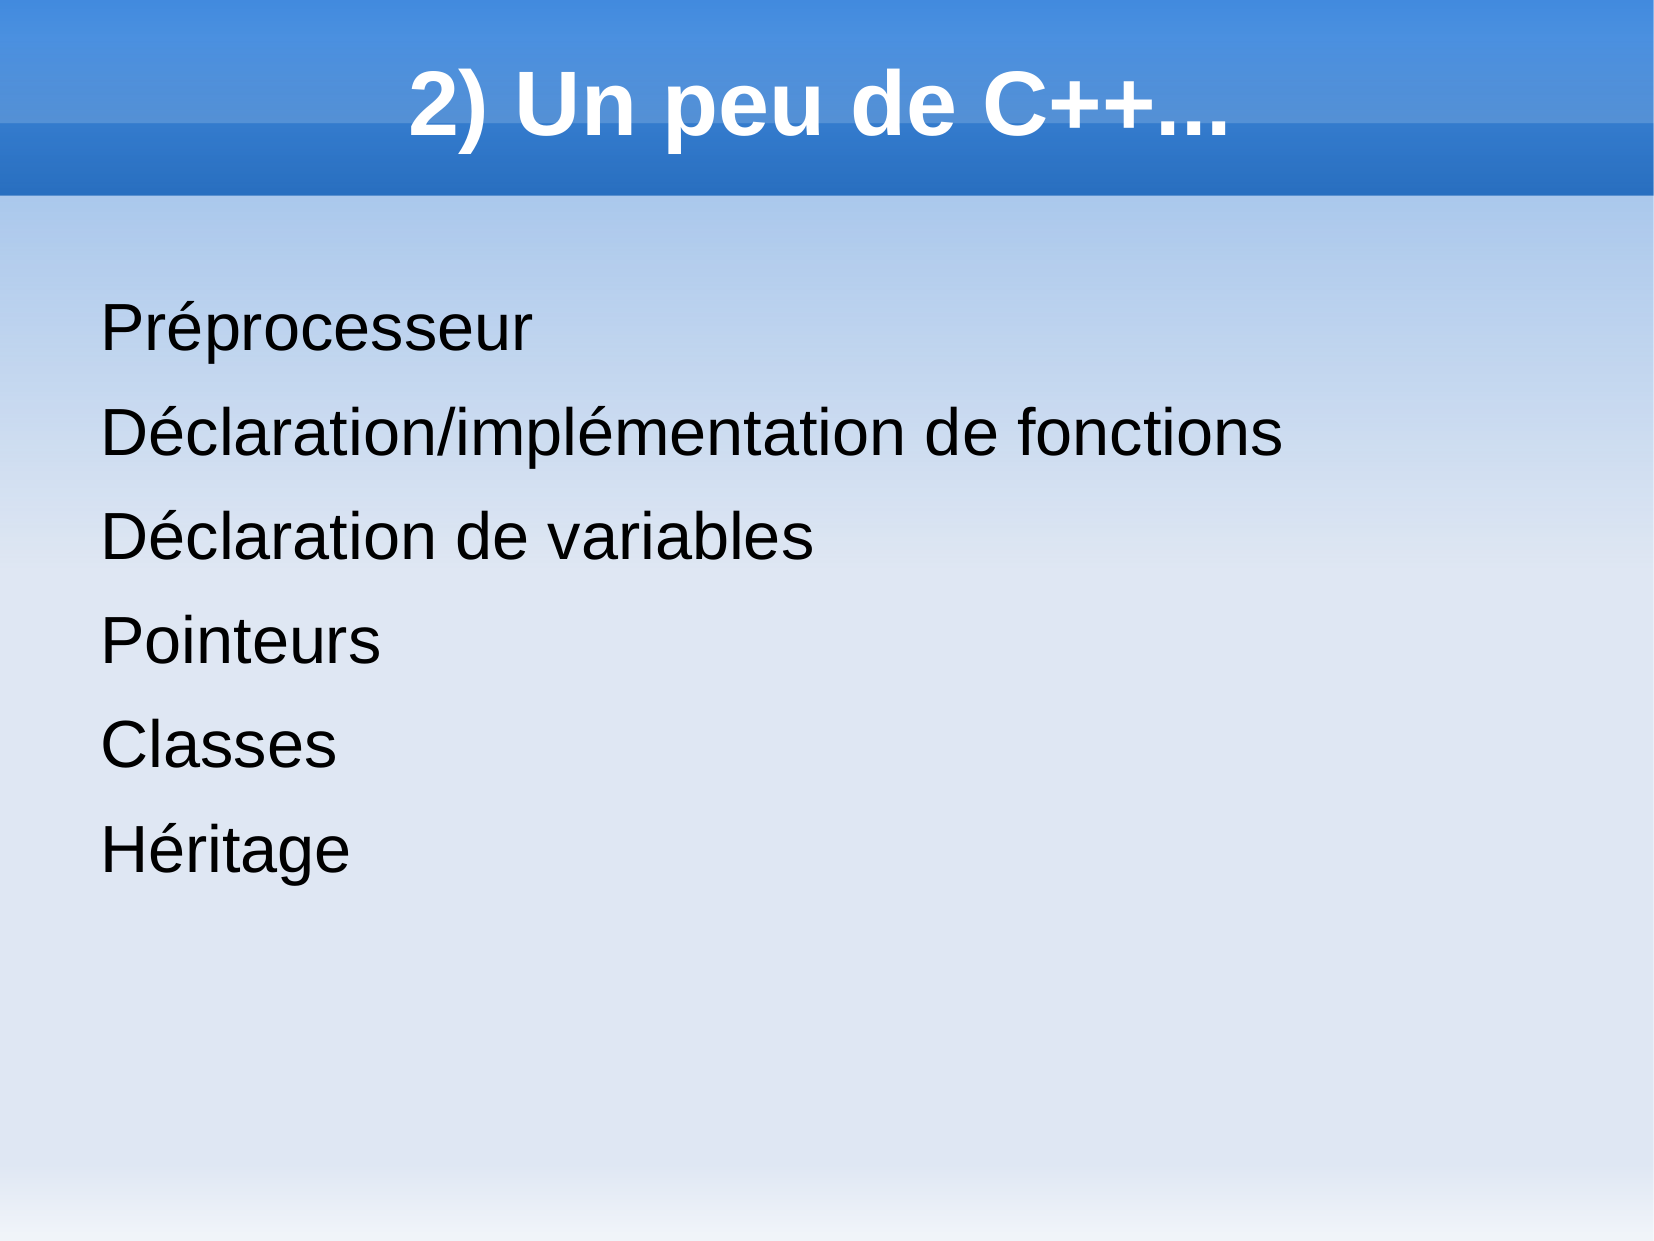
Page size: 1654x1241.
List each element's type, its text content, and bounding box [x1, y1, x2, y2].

picture [0, 0, 1654, 1241]
title 2) Un peu de C++... [76, 0, 1565, 208]
list Préprocesseur Déclaration/implémentation de fonctions Déclaration de variables Pointeurs Classes Héritage [82, 290, 1571, 1109]
